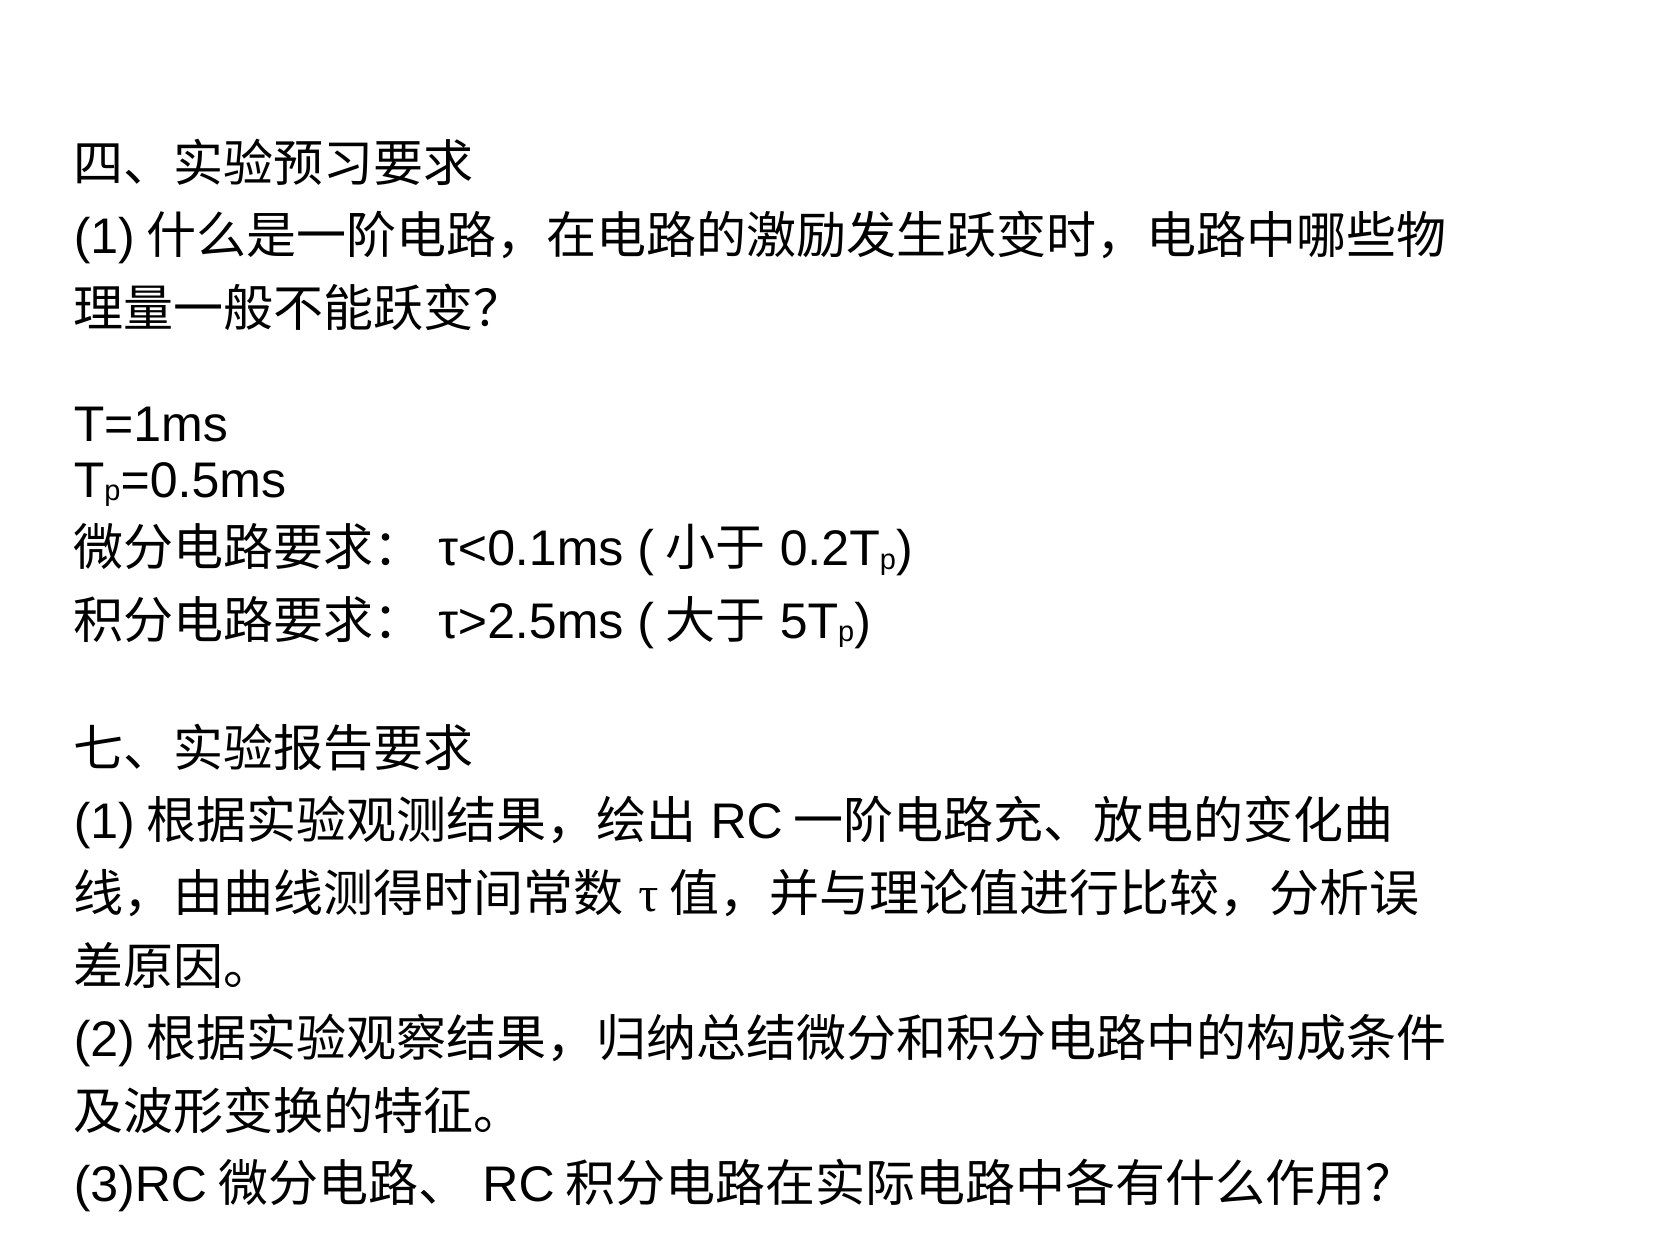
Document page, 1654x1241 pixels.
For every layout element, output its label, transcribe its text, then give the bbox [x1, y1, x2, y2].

text_box 四、实验预习要求 (1)什么是一阶电路，在电路的激励发生跃变时，电路中哪些物理量一般不能跃变？ T=1ms Tp=0.5ms 微分电路要求：τ<0.1ms (小于0.2Tp) 积分电路要求：τ>2.5ms (大于5Tp) 七、实验报告要求 (1)根据实验观测结果，绘出RC一阶电路充、放电的变化曲线，由曲线测得时间常数τ值，并与理论值进行比较，分析误差原因。 (2)根据实验观察结果，归纳总结微分和积分电路中的构成条件及波形变换的特征。 (3)RC微分电路、RC积分电路在实际电路中各有什么作用？ [59, 115, 1477, 1216]
